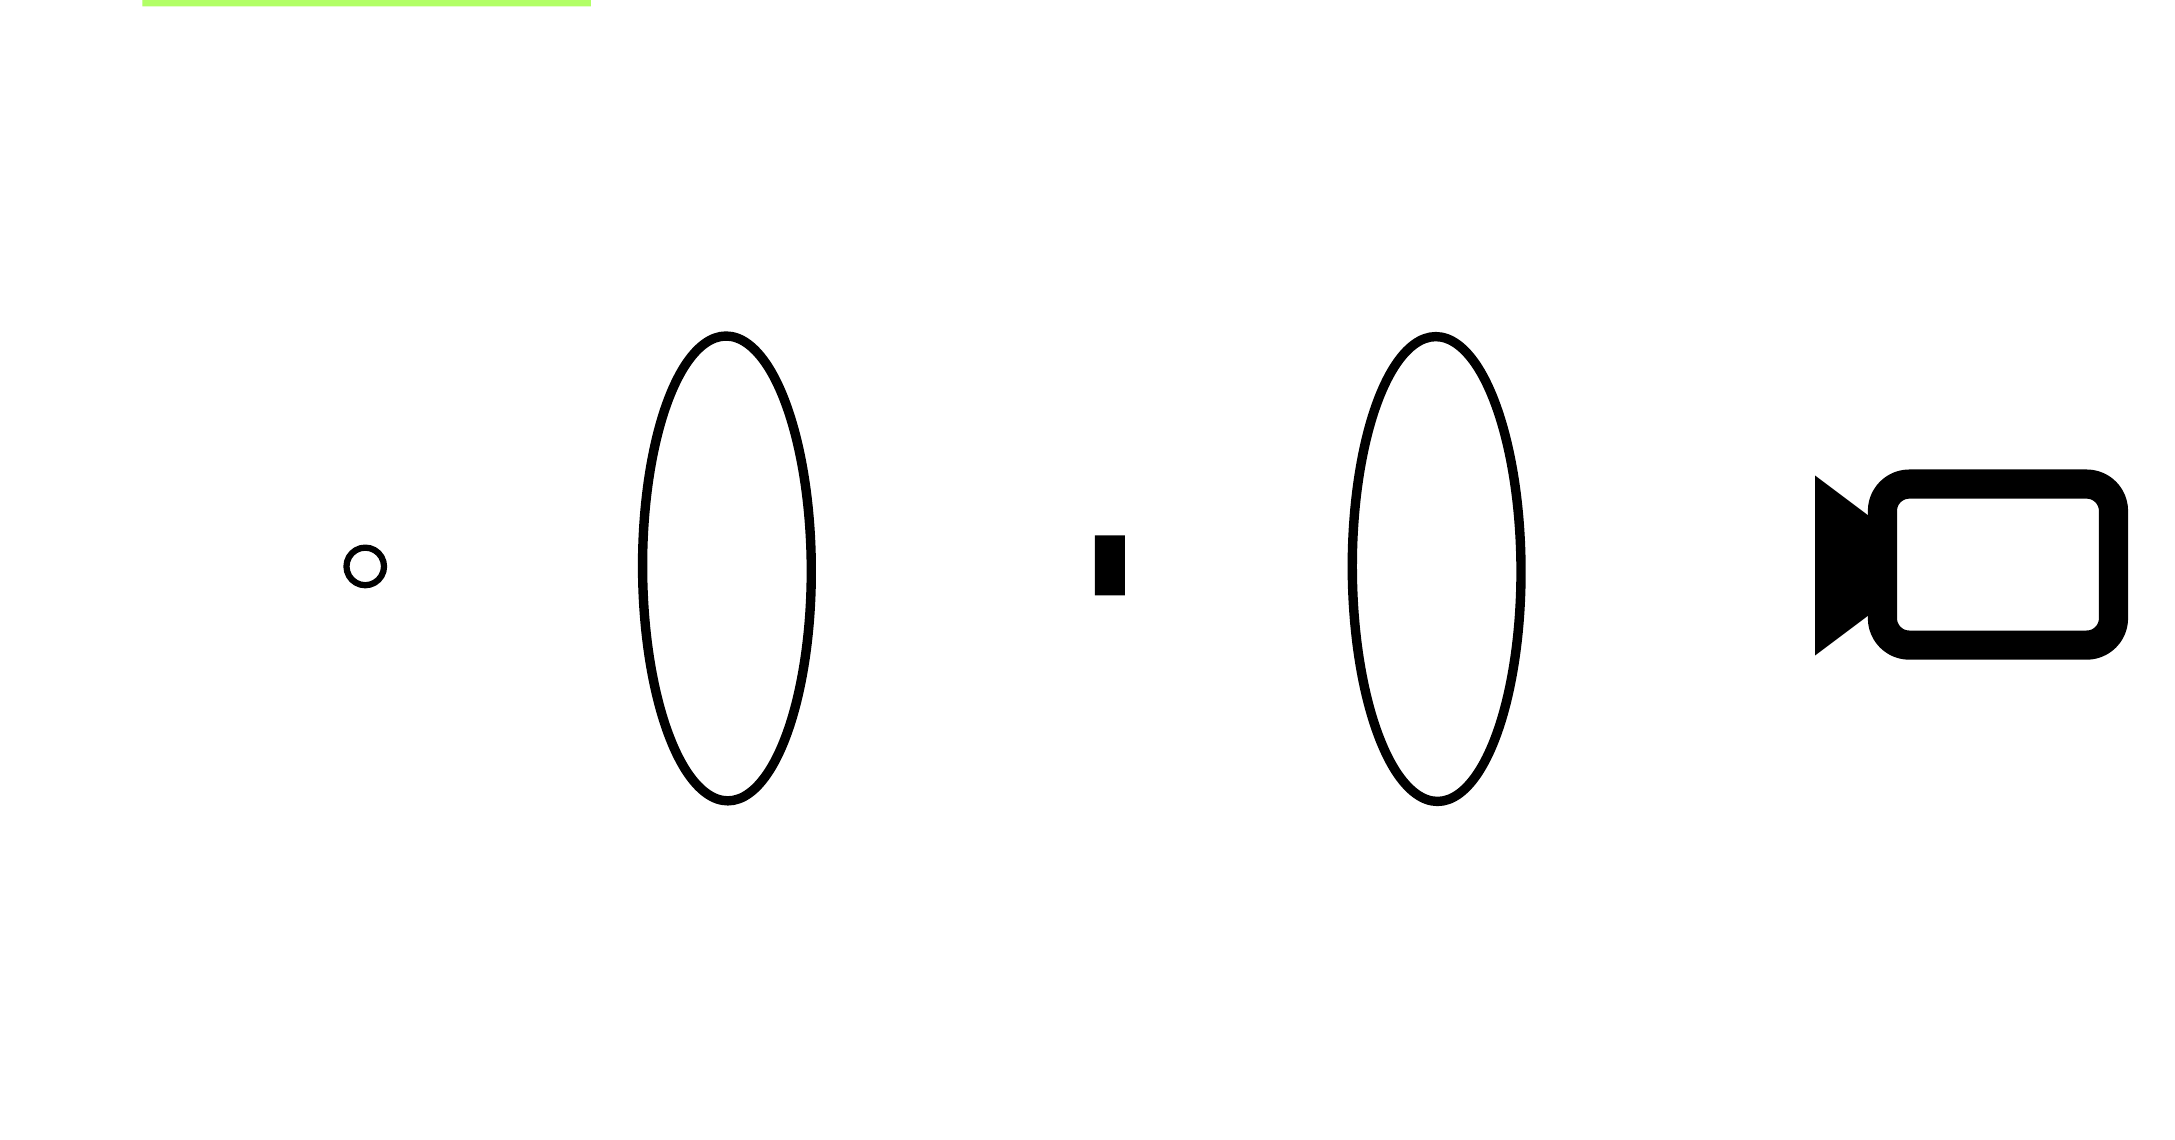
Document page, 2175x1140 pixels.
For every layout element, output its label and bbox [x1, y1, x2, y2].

text_box [642, 336, 812, 801]
text_box [1882, 484, 2114, 646]
text_box [1094, 535, 1125, 596]
text_box [1352, 336, 1522, 802]
text_box [1815, 475, 1876, 656]
